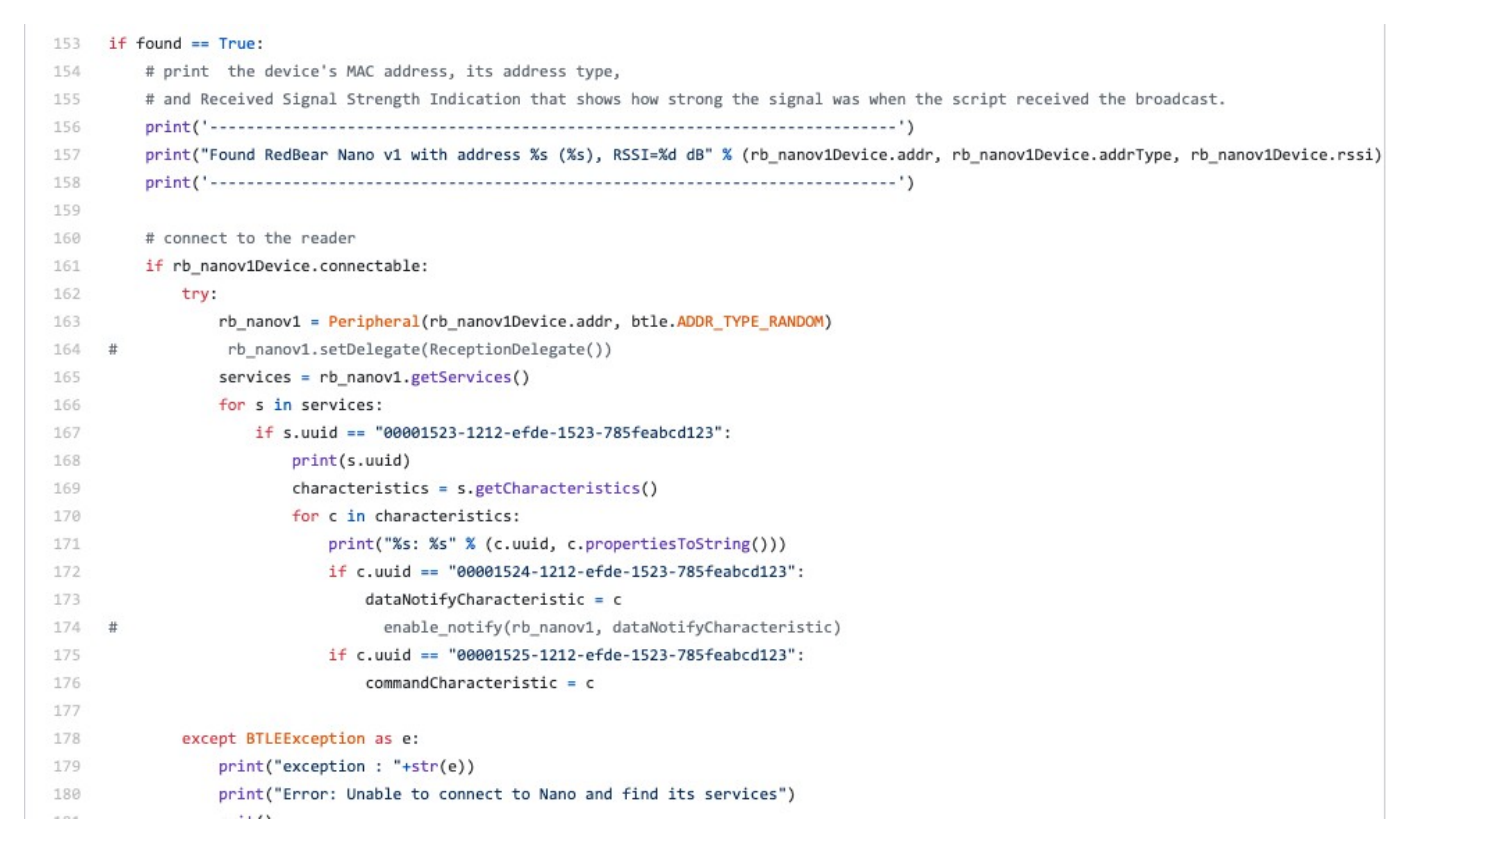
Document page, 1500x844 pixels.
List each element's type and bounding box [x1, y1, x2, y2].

picture [24, 24, 1387, 819]
